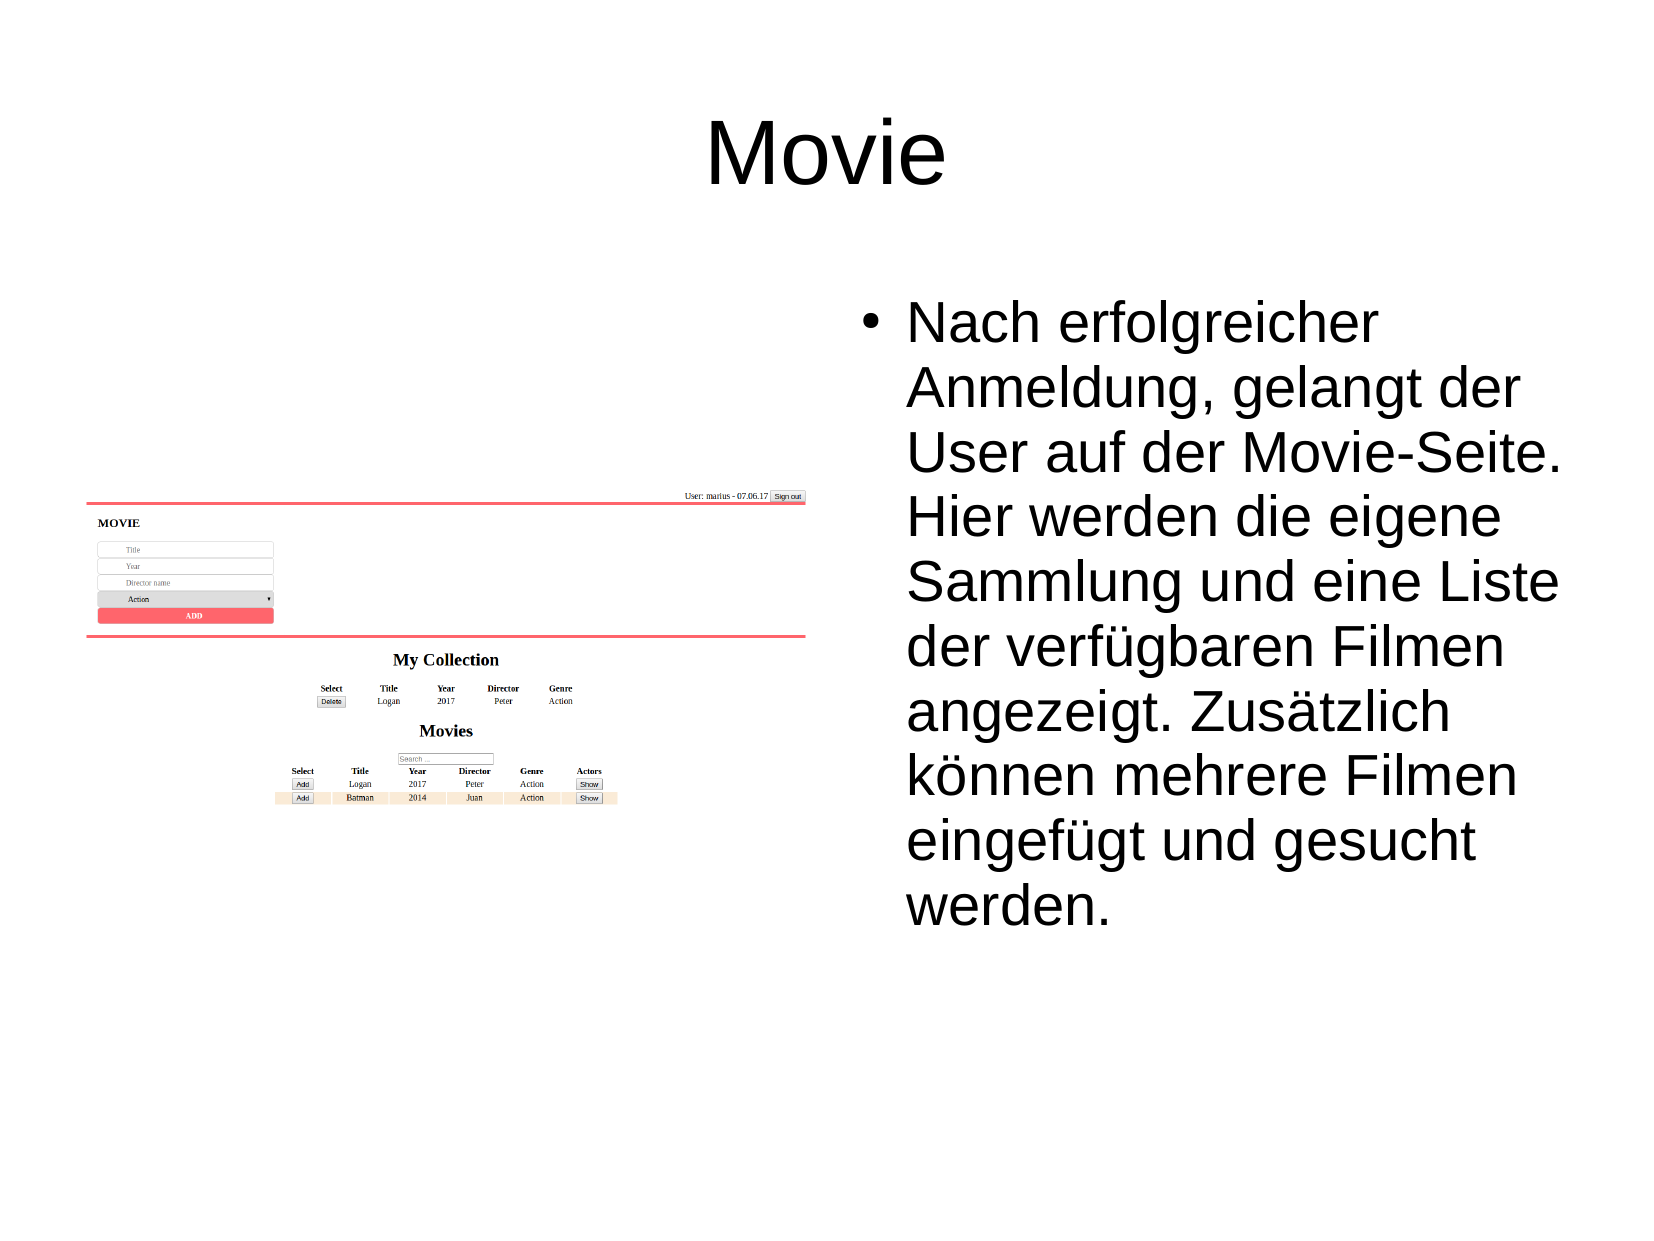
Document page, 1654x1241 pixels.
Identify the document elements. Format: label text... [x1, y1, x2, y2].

title Movie [82, 49, 1571, 257]
list Nach erfolgreicher Anmeldung, gelangt der User auf der Movie-Seite. Hier werden die eigene Sammlung und eine Liste der verfügbaren Filmen angezeigt. Zusätzlich können mehrere Filmen eingefügt und gesucht werden. [845, 290, 1572, 1010]
picture [82, 487, 809, 812]
